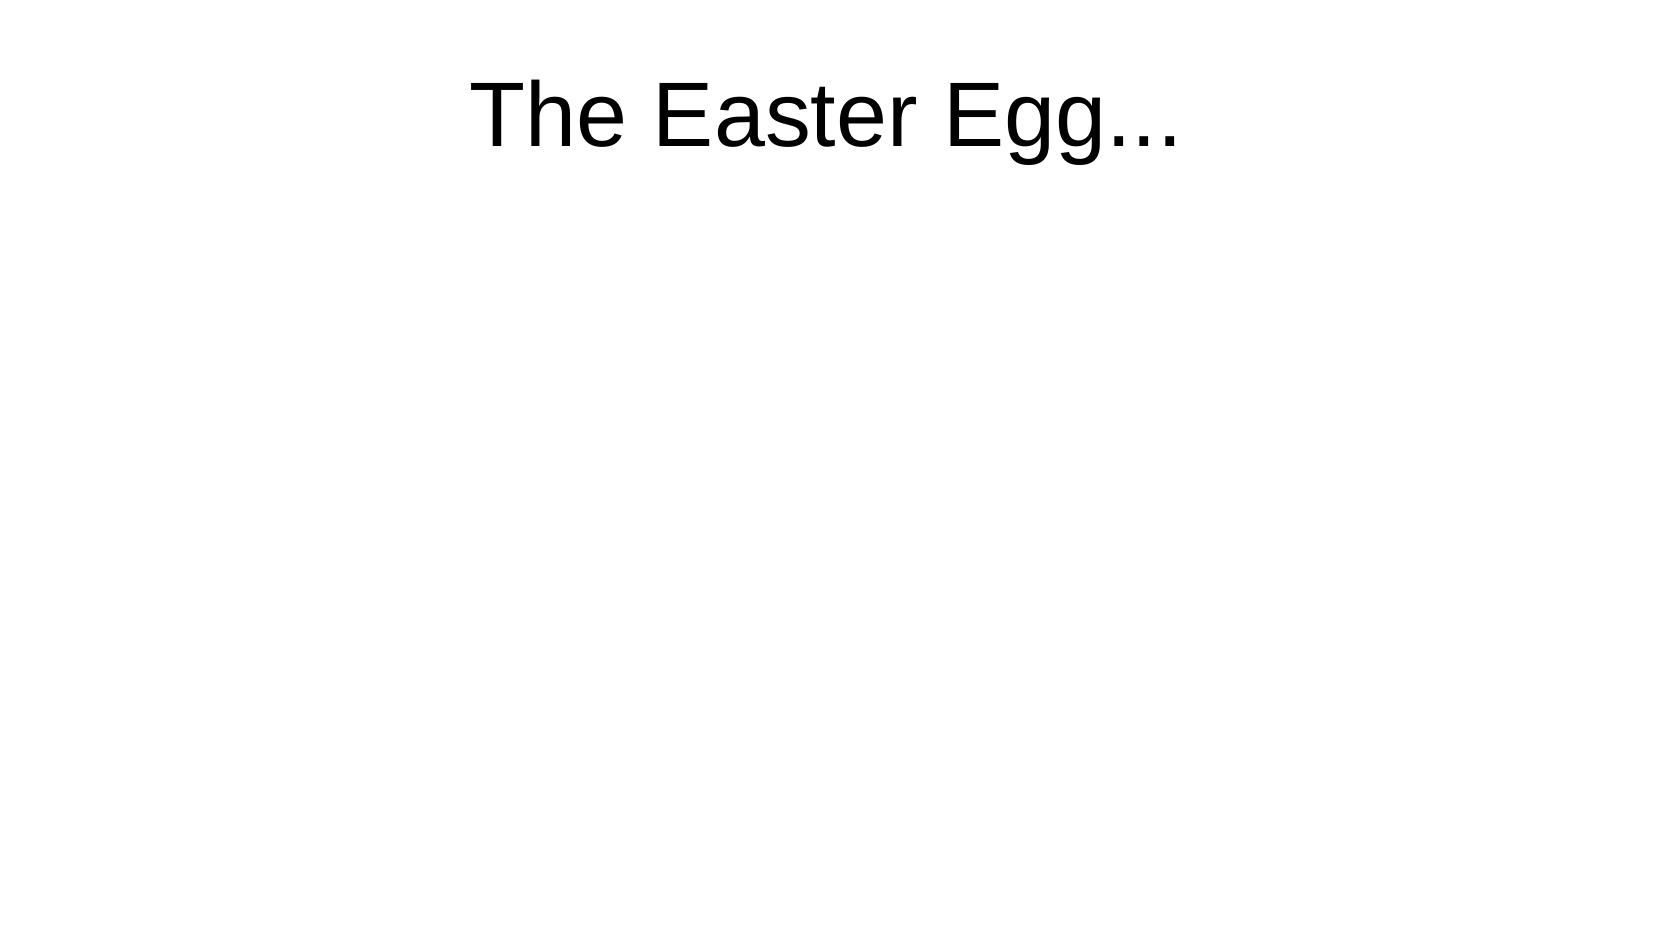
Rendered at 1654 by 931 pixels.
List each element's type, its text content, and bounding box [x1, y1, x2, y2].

title The Easter Egg... [82, 37, 1571, 193]
